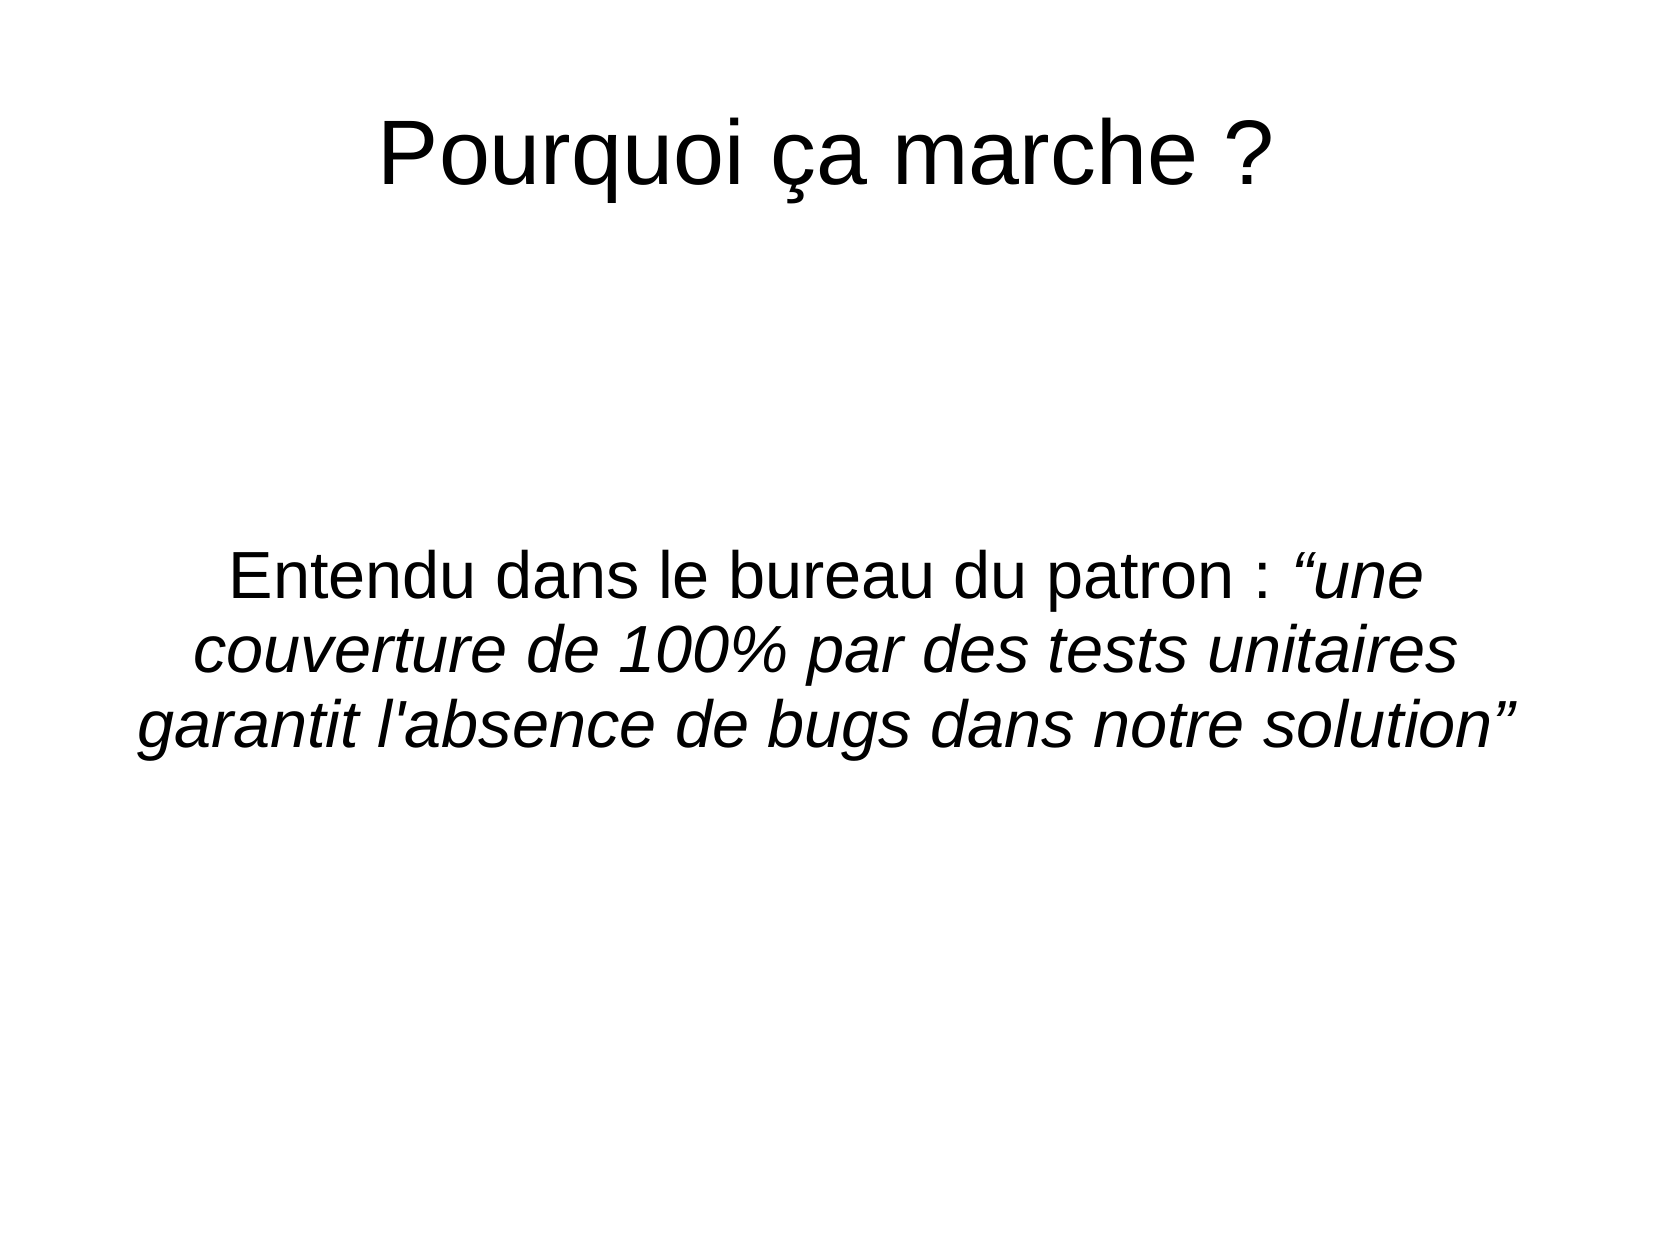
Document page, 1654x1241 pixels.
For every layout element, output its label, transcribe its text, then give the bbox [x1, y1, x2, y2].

subtitle Entendu dans le bureau du patron : “une couverture de 100% par des tests unitaires garantit l'absence de bugs dans notre solution” [82, 290, 1571, 1010]
title Pourquoi ça marche ? [82, 49, 1571, 257]
